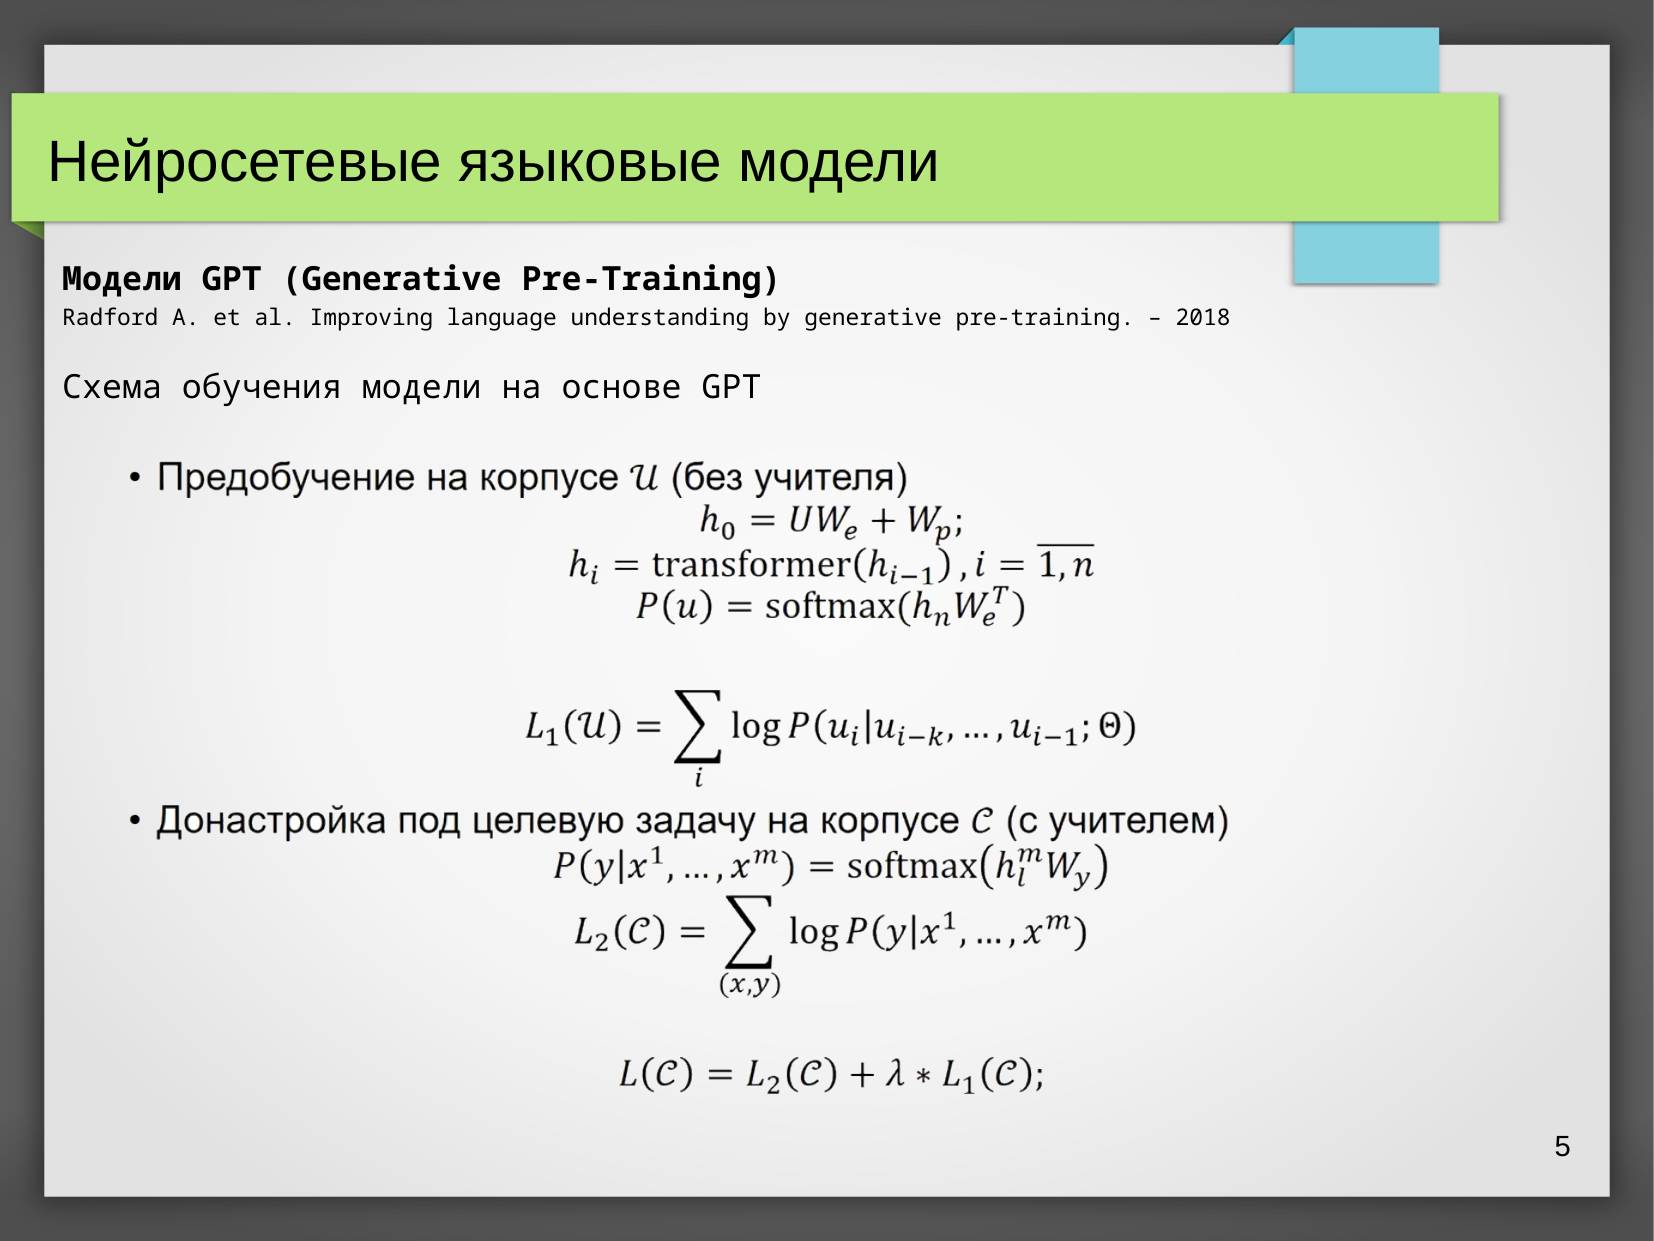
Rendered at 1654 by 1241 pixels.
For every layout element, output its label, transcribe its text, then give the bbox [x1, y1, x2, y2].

picture [0, 0, 1654, 1241]
text_box Модели GPT (Generative Pre-Training) Radford A. et al. Improving language understanding by generative pre-training. – 2018 Схема обучения модели на основе GPT [47, 248, 1312, 394]
title Нейросетевые языковые модели [47, 121, 1241, 201]
